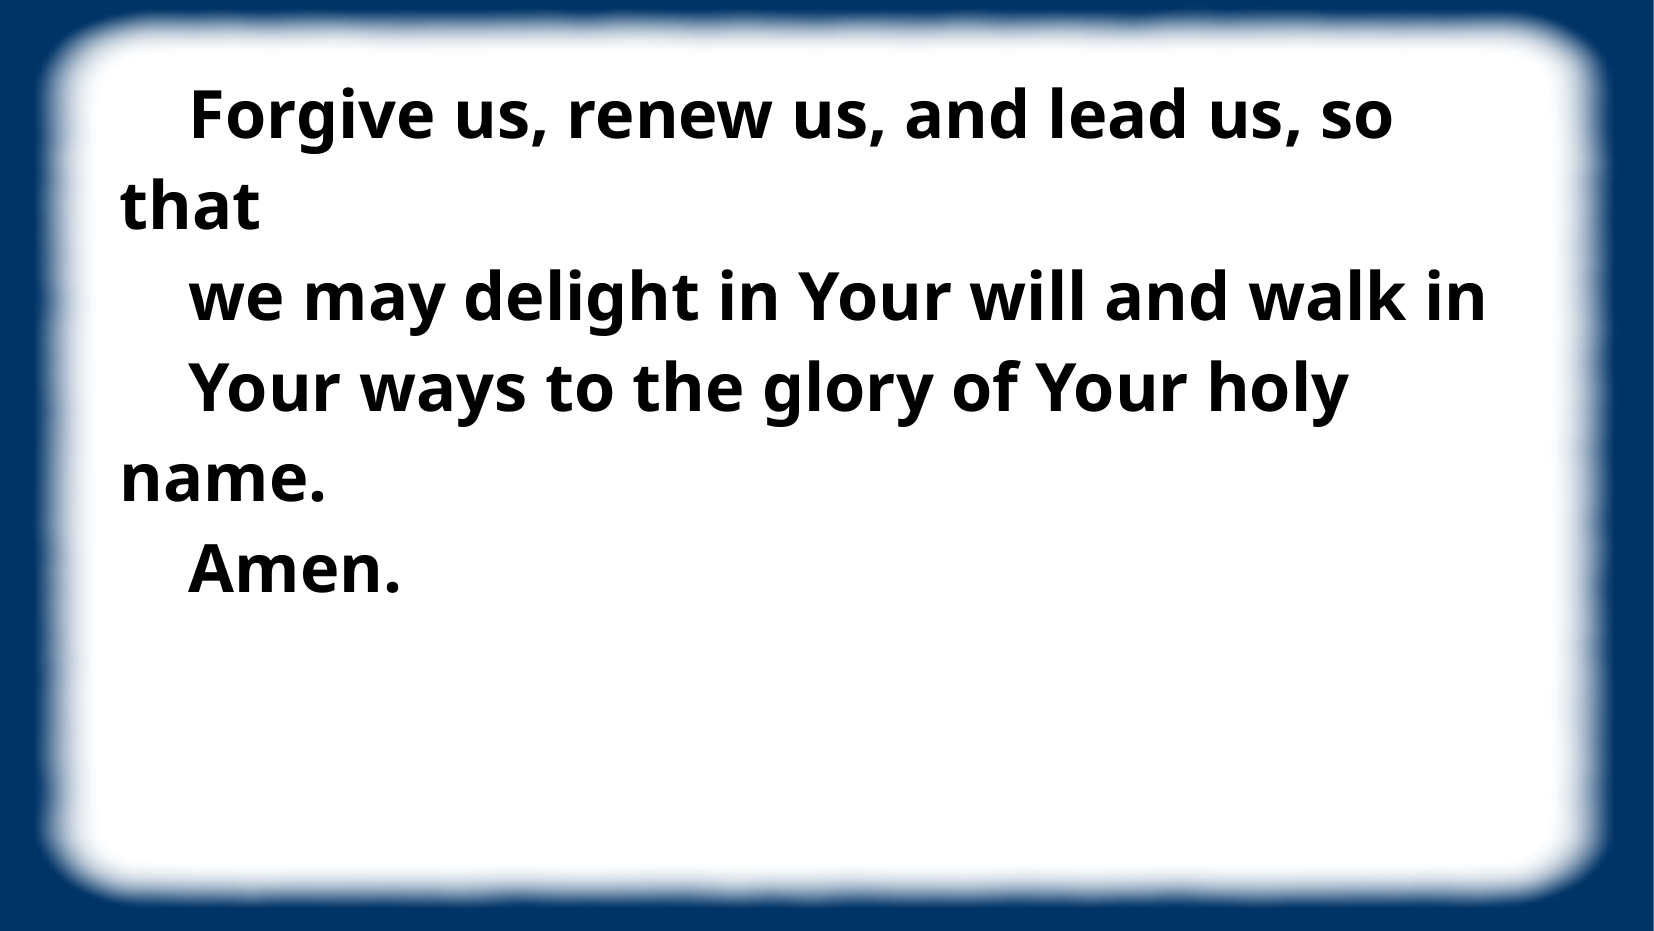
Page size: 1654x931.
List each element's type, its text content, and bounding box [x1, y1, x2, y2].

picture [0, 0, 1654, 931]
text_box Forgive us, renew us, and lead us, so that we may delight in Your will and walk in Your ways to the glory of Your holy name. Amen. [105, 60, 1561, 430]
